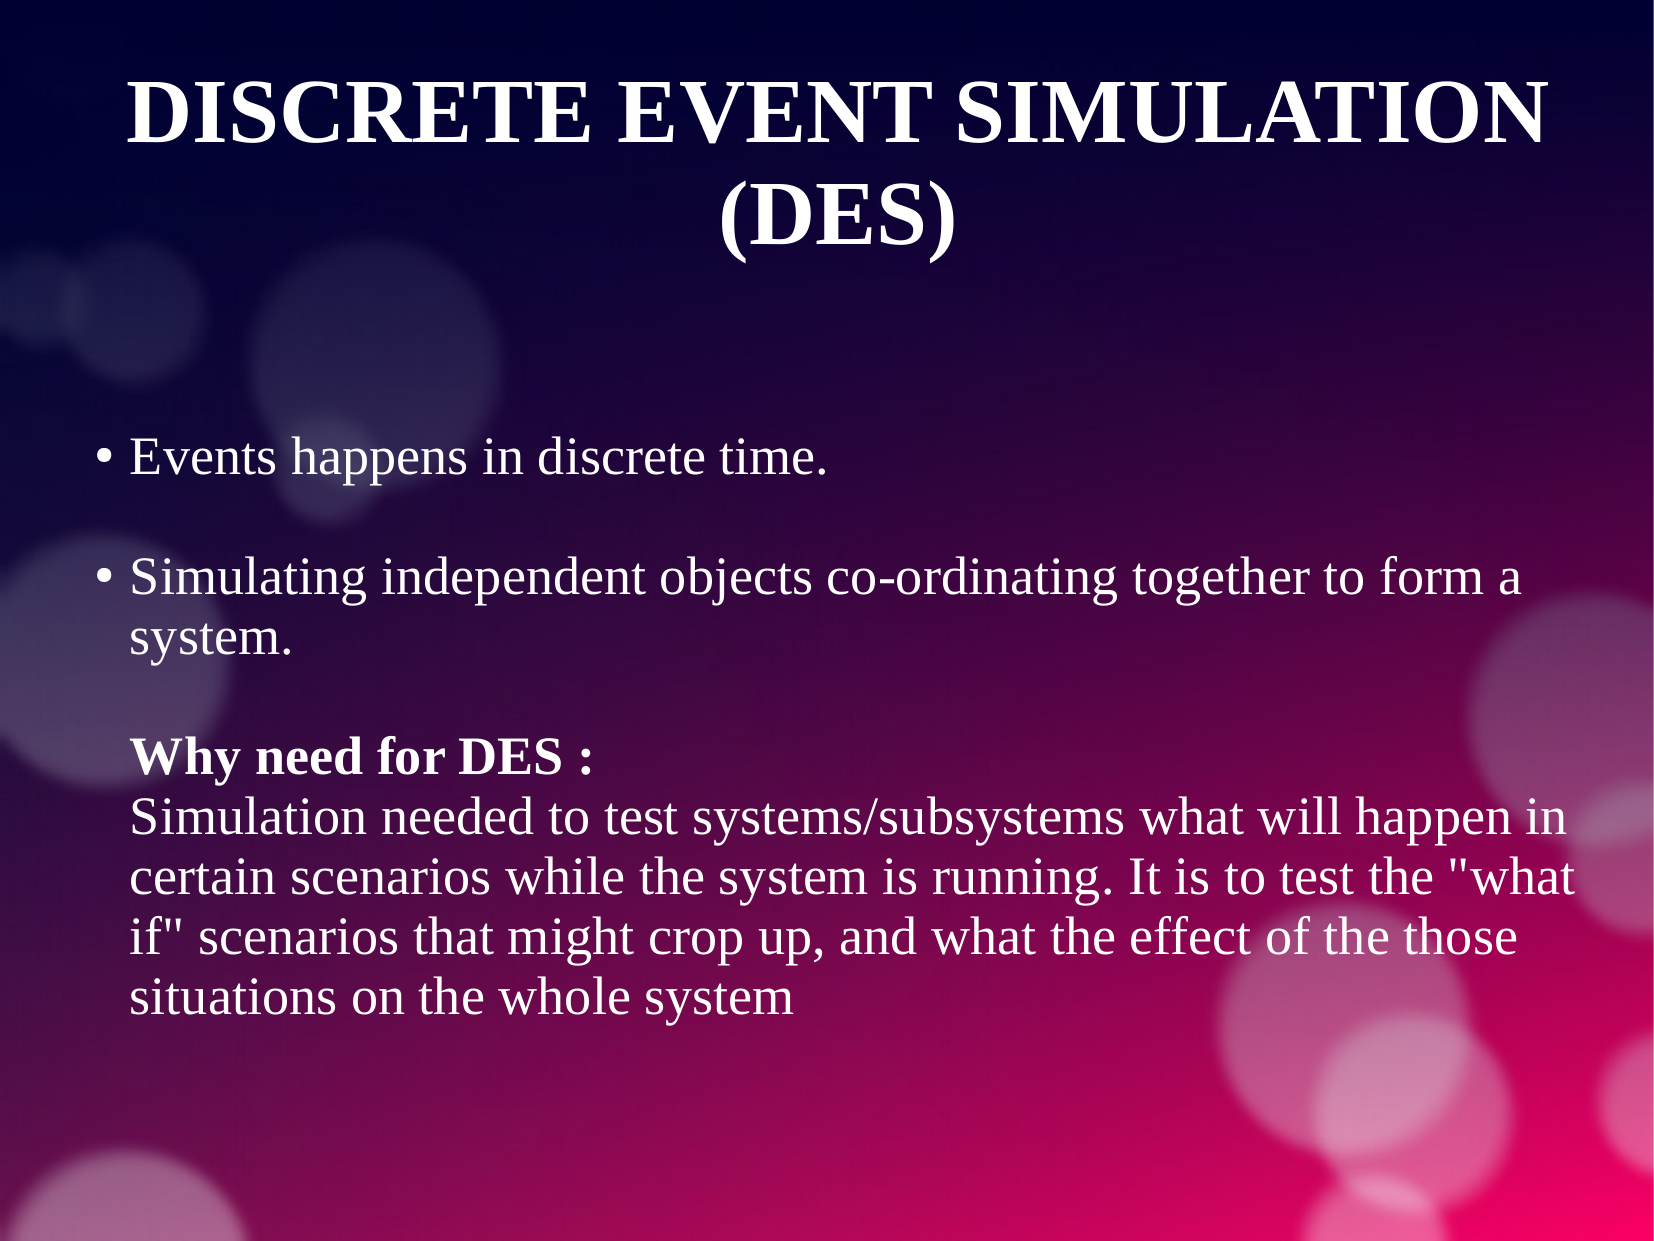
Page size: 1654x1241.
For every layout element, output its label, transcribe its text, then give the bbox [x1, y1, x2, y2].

picture [0, 0, 1654, 1241]
subtitle Events happens in discrete time. Simulating independent objects co-ordinating together to form a system. Why need for DES : Simulation needed to test systems/subsystems what will happen in certain scenarios while the system is running. It is to test the "what if" scenarios that might crop up, and what the effect of the those situations on the whole system [94, 363, 1583, 1090]
title DISCRETE EVENT SIMULATION (DES) [94, 59, 1583, 267]
